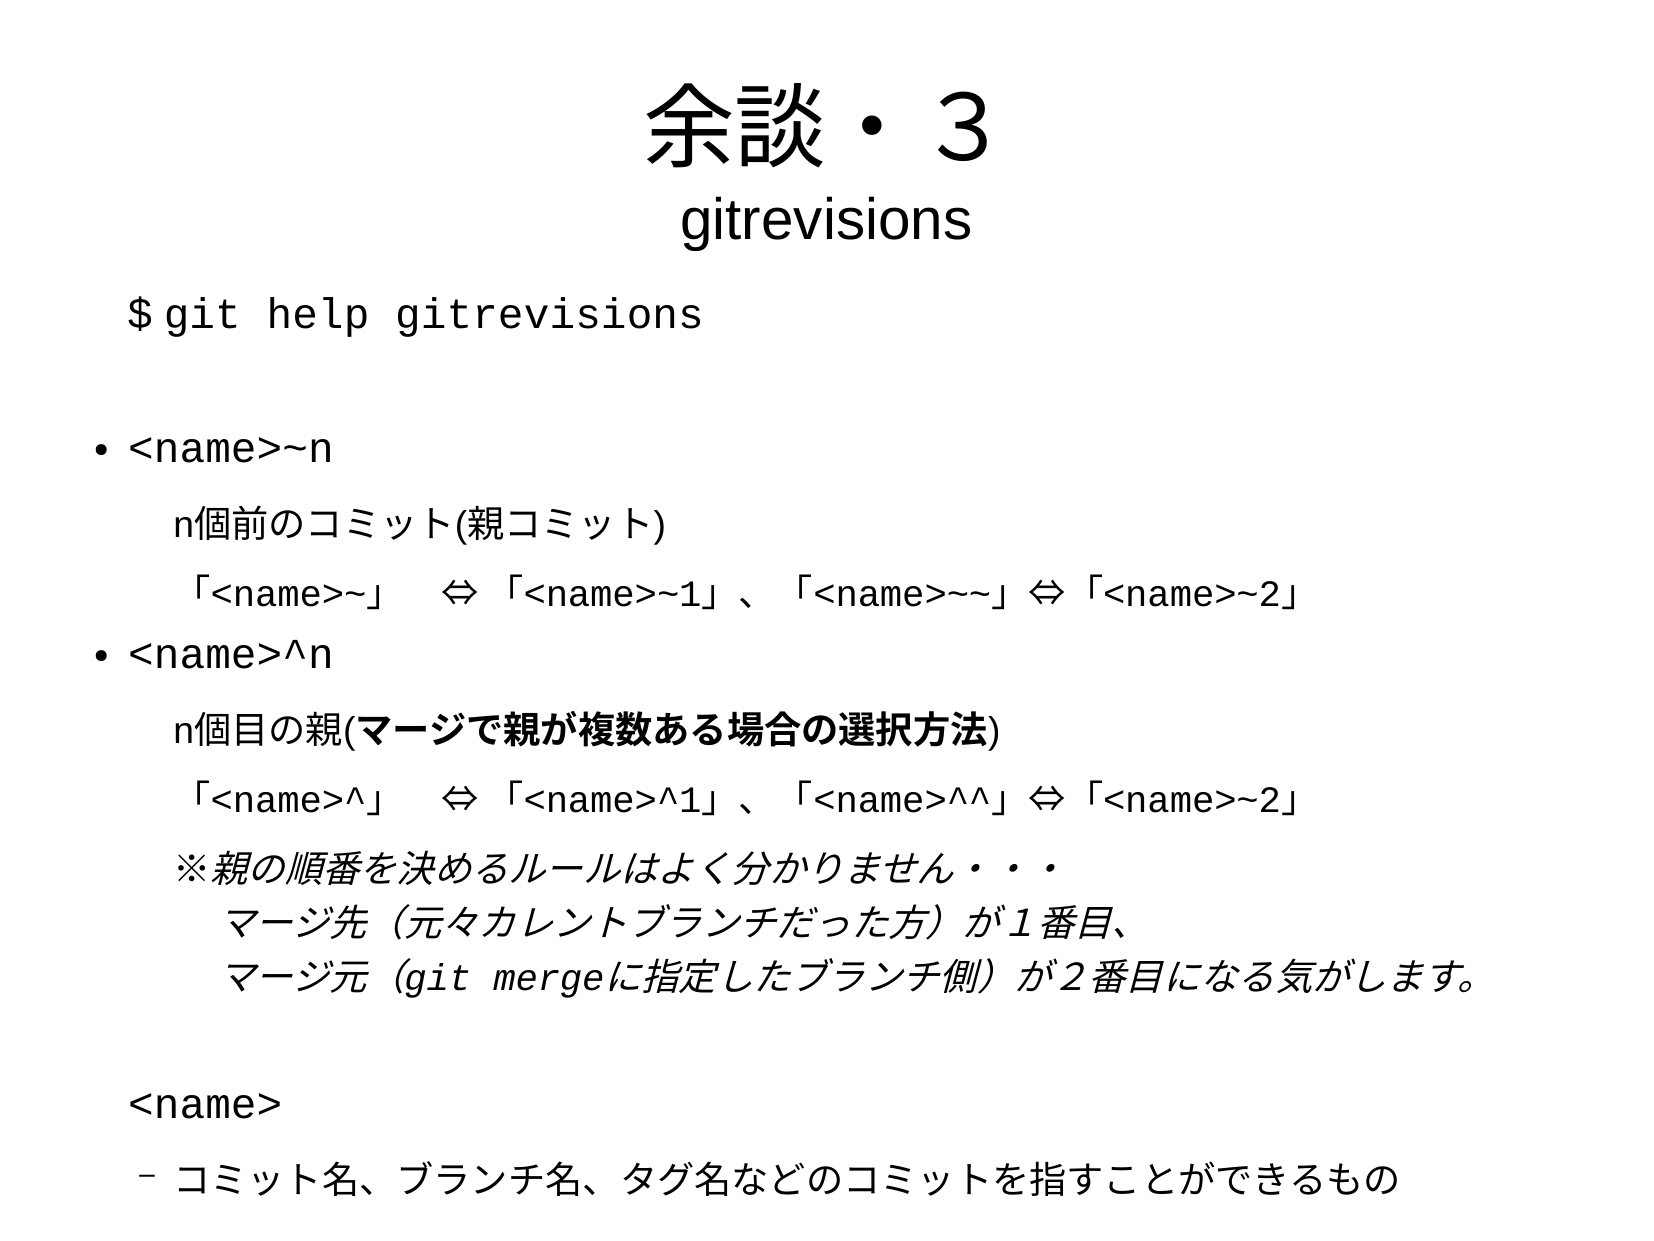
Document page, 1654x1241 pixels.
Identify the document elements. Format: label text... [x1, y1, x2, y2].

title 余談・３ gitrevisions [82, 49, 1571, 257]
list $ git help gitrevisions <name>~n n個前のコミット(親コミット) 「<name>~」 ⇔ 「<name>~1」、「<name>~~」⇔「<name>~2」 <name>^n n個目の親(マージで親が複数ある場合の選択方法) 「<name>^」 ⇔ 「<name>^1」、「<name>^^」⇔「<name>~2」 ※親の順番を決めるルールはよく分かりません・・・ マージ先（元々カレントブランチだった方）が１番目、 マージ元（git mergeに指定したブランチ側）が２番目になる気がします。 <name> コミット名、ブランチ名、タグ名などのコミットを指すことができるもの [82, 290, 1538, 1205]
